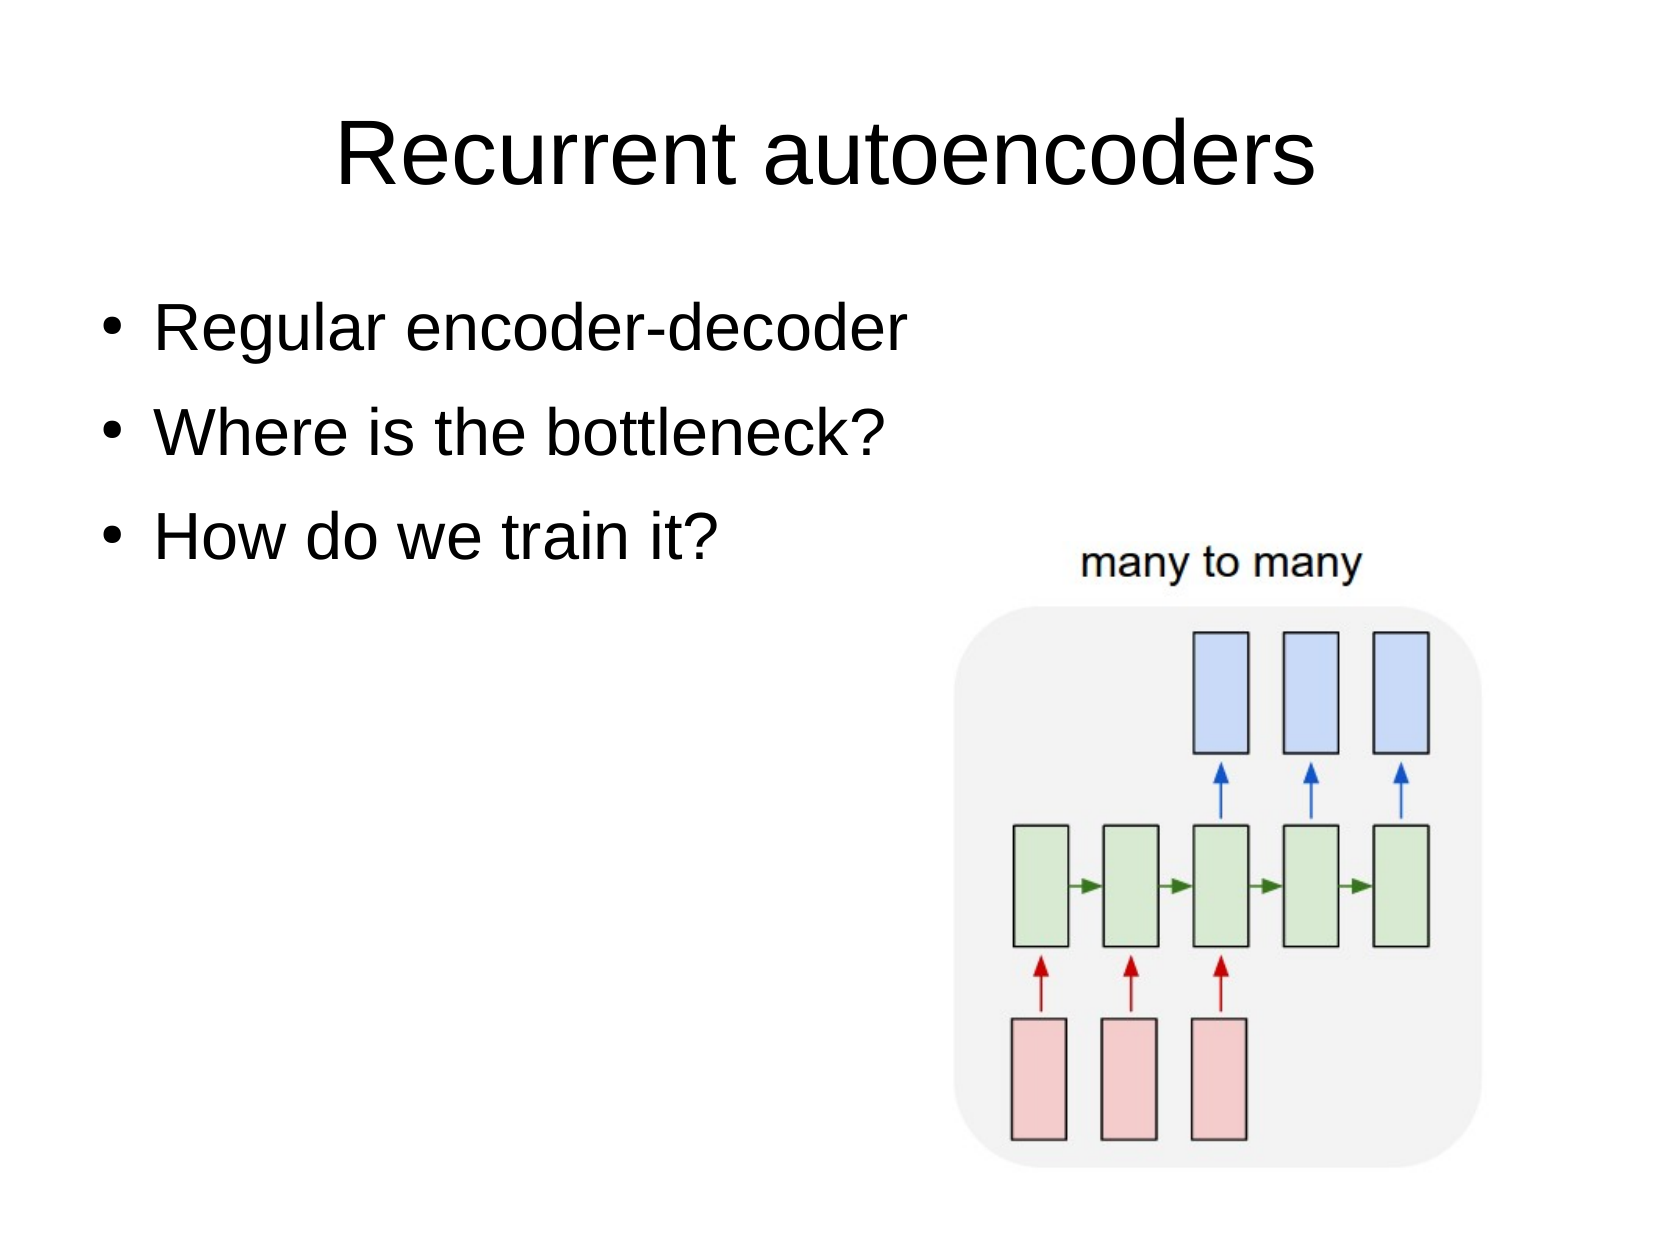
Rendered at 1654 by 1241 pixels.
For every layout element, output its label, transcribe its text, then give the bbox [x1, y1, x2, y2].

picture [952, 541, 1496, 1183]
title Recurrent autoencoders [82, 49, 1571, 257]
list Regular encoder-decoder Where is the bottleneck? How do we train it? [82, 290, 1571, 1010]
